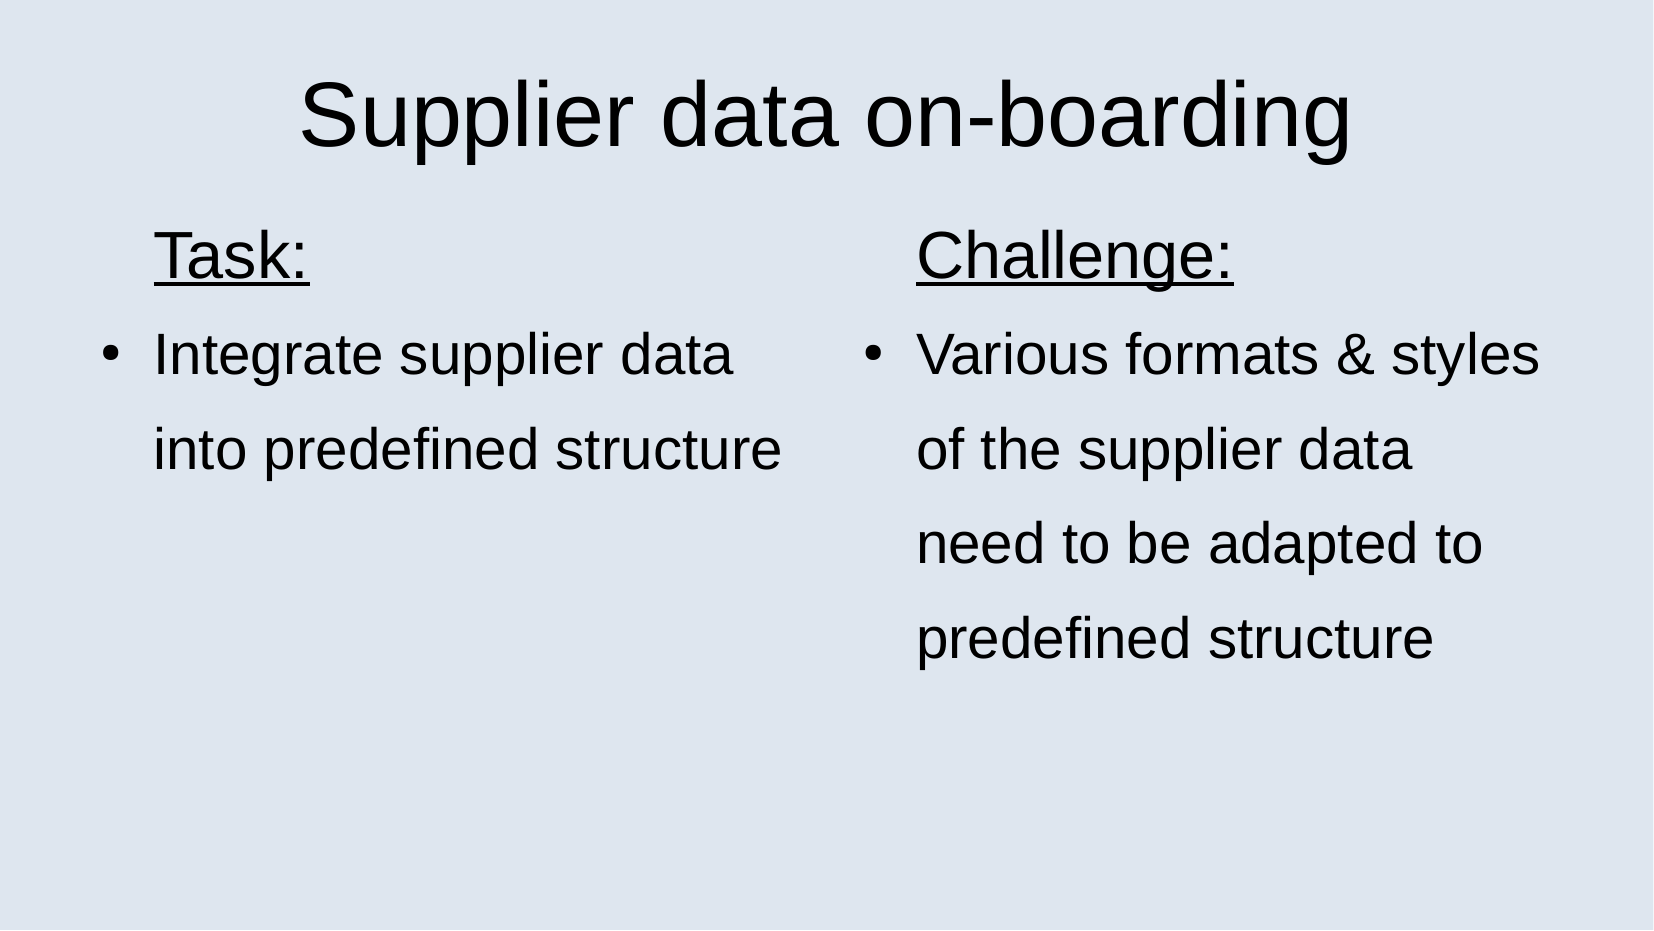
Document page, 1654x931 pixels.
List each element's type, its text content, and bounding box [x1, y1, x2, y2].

list Task: Integrate supplier data into predefined structure [82, 217, 845, 758]
list Challenge: Various formats & styles of the supplier data need to be adapted to predefined structure [845, 217, 1572, 758]
title Supplier data on-boarding [82, 37, 1571, 193]
